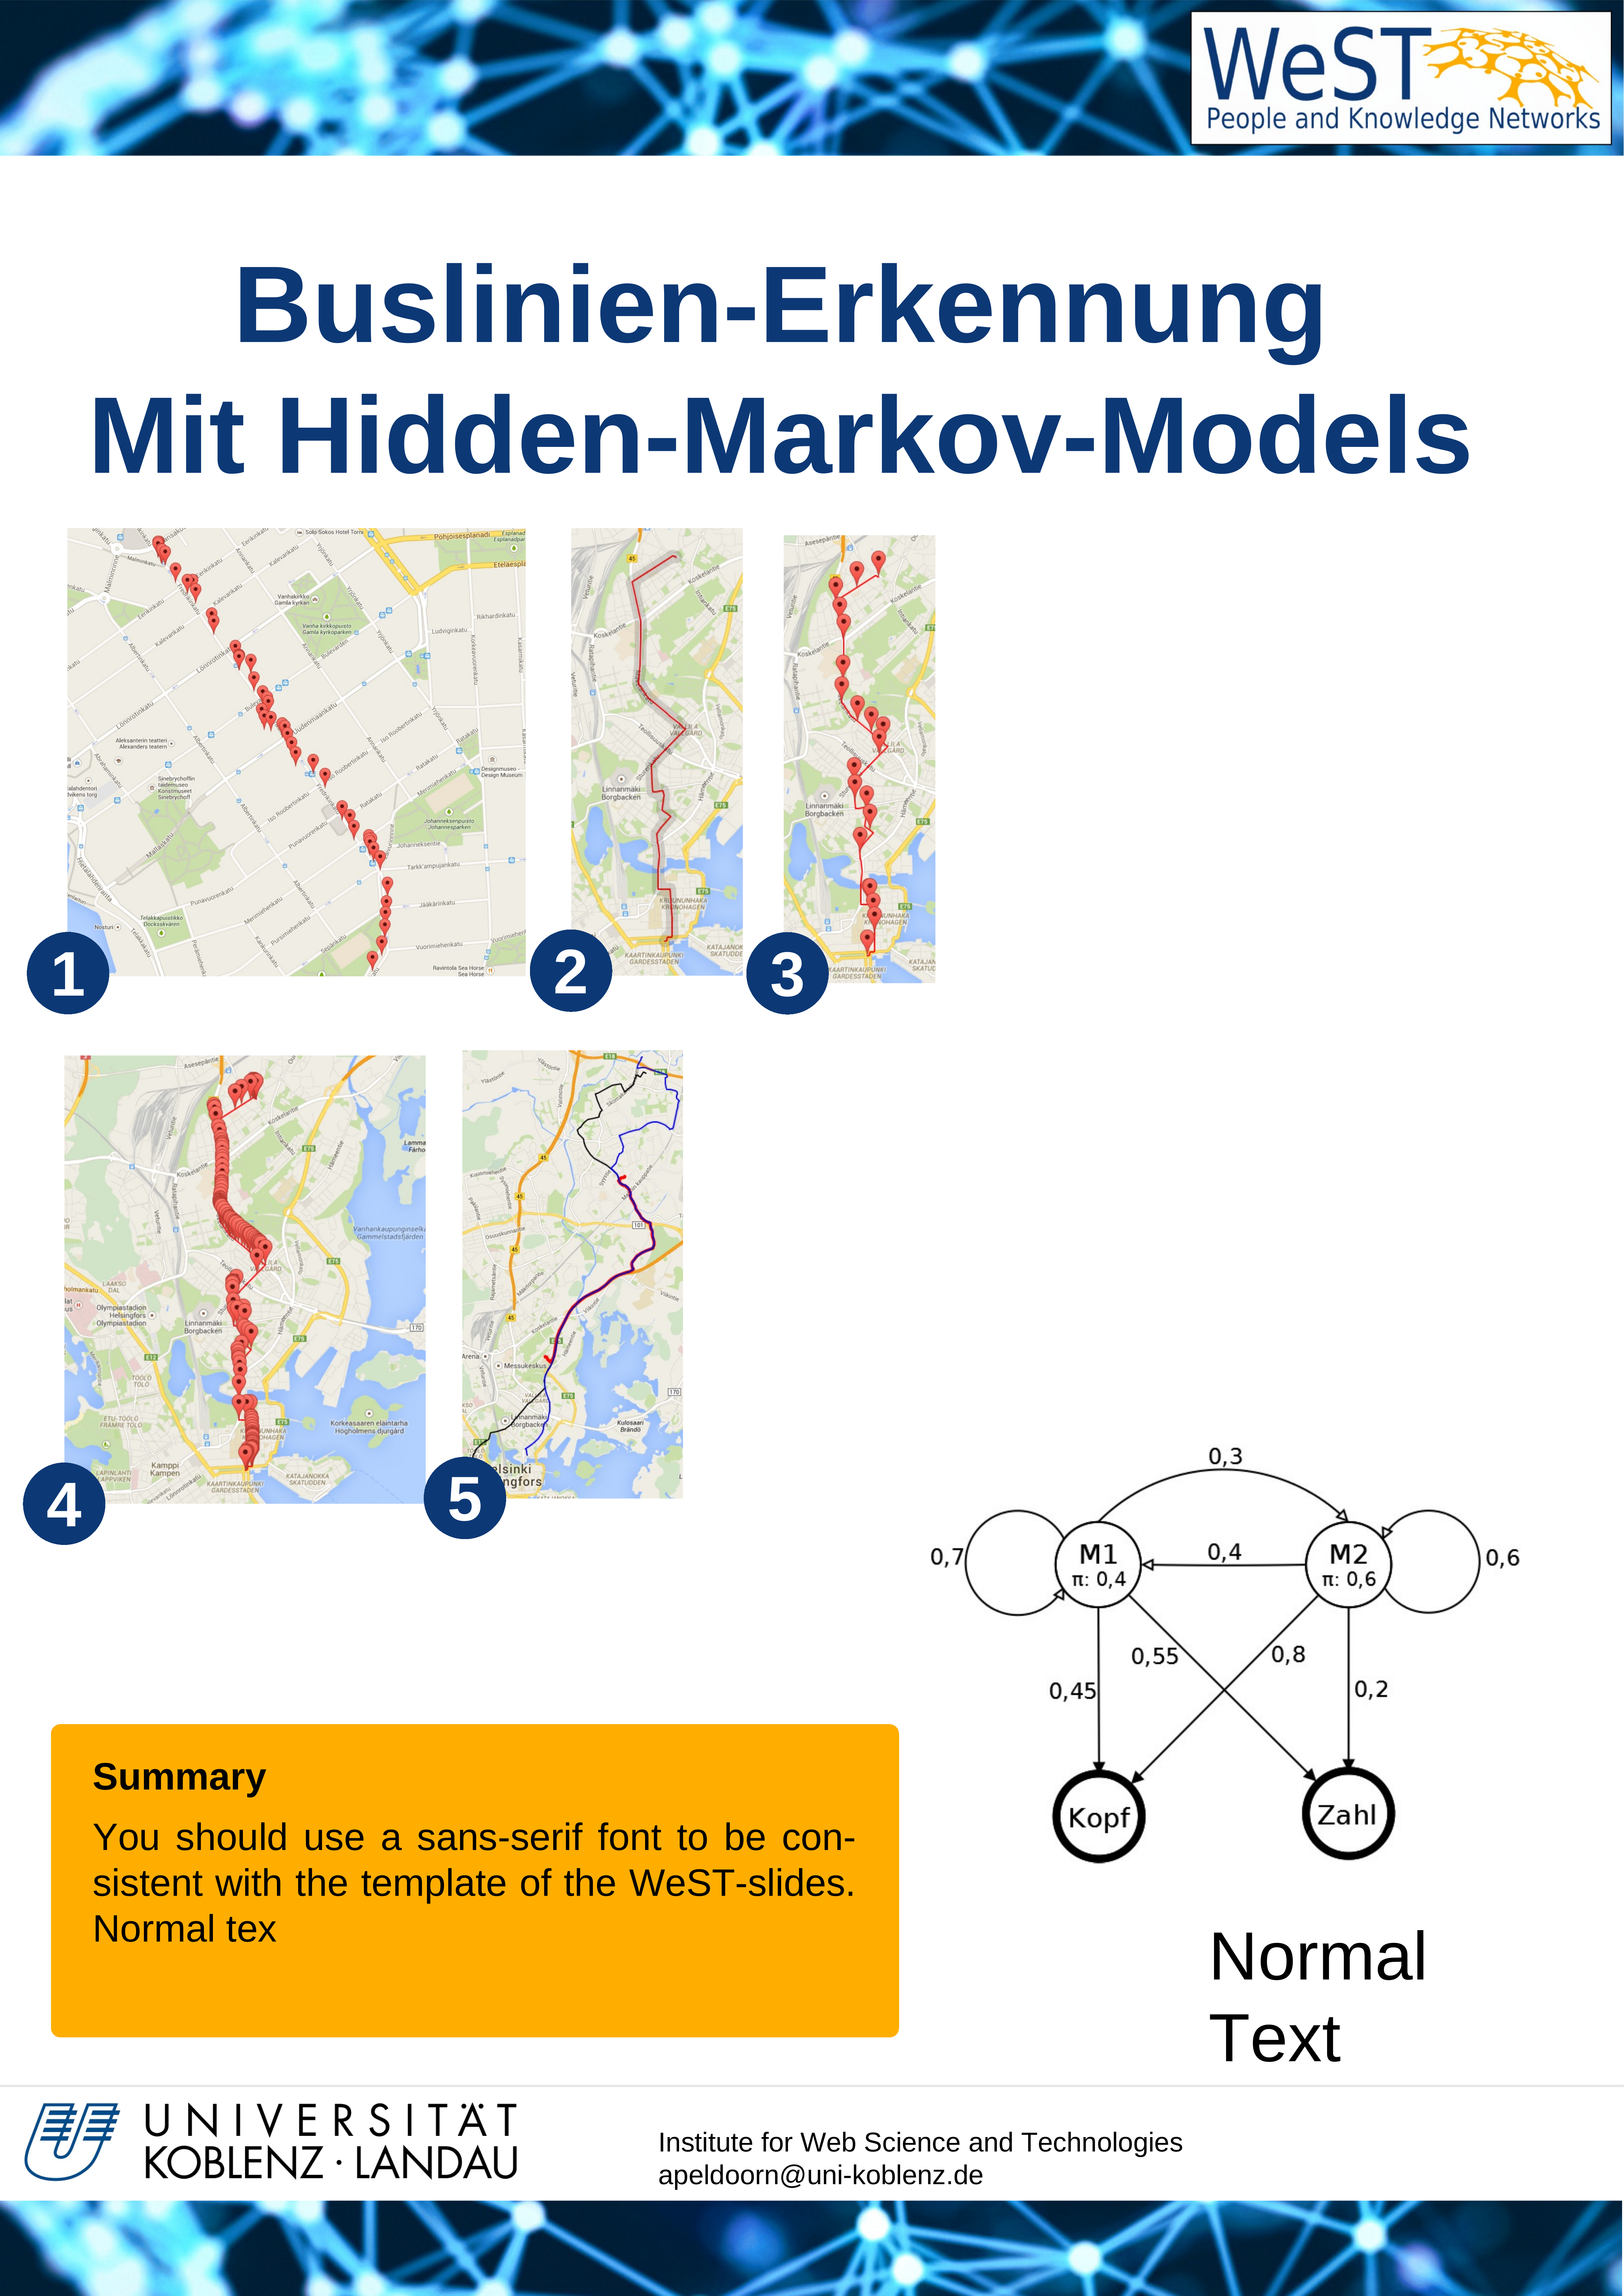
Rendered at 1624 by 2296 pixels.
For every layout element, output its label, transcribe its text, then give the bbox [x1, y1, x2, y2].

text_box Normal Text [1204, 1909, 1576, 1996]
picture [1094, 2277, 1096, 2281]
text_box Buslinien-Erkennung Mit Hidden-Markov-Models [83, 231, 1576, 497]
text_box 1 [27, 932, 109, 1014]
text_box Institute for Web Science and Technologies apeldoorn@uni-koblenz.de [653, 2089, 1185, 2192]
picture [898, 2294, 902, 2296]
picture [571, 528, 743, 976]
picture [931, 1444, 1521, 1863]
picture [0, 0, 1624, 156]
text_box 4 [23, 1463, 105, 1545]
picture [0, 2085, 1624, 2087]
picture [0, 2201, 1624, 2296]
picture [25, 2102, 517, 2181]
picture [462, 1050, 683, 1499]
text_box 3 [746, 932, 829, 1015]
text_box Summary You should use a sans-serif font to be con-sistent with the template of the WeST-slides. Normal tex [51, 1724, 899, 2037]
picture [64, 1055, 426, 1504]
picture [784, 535, 935, 984]
picture [67, 528, 526, 976]
picture [1594, 2201, 1602, 2212]
text_box 2 [530, 930, 612, 1012]
text_box 5 [424, 1457, 506, 1539]
